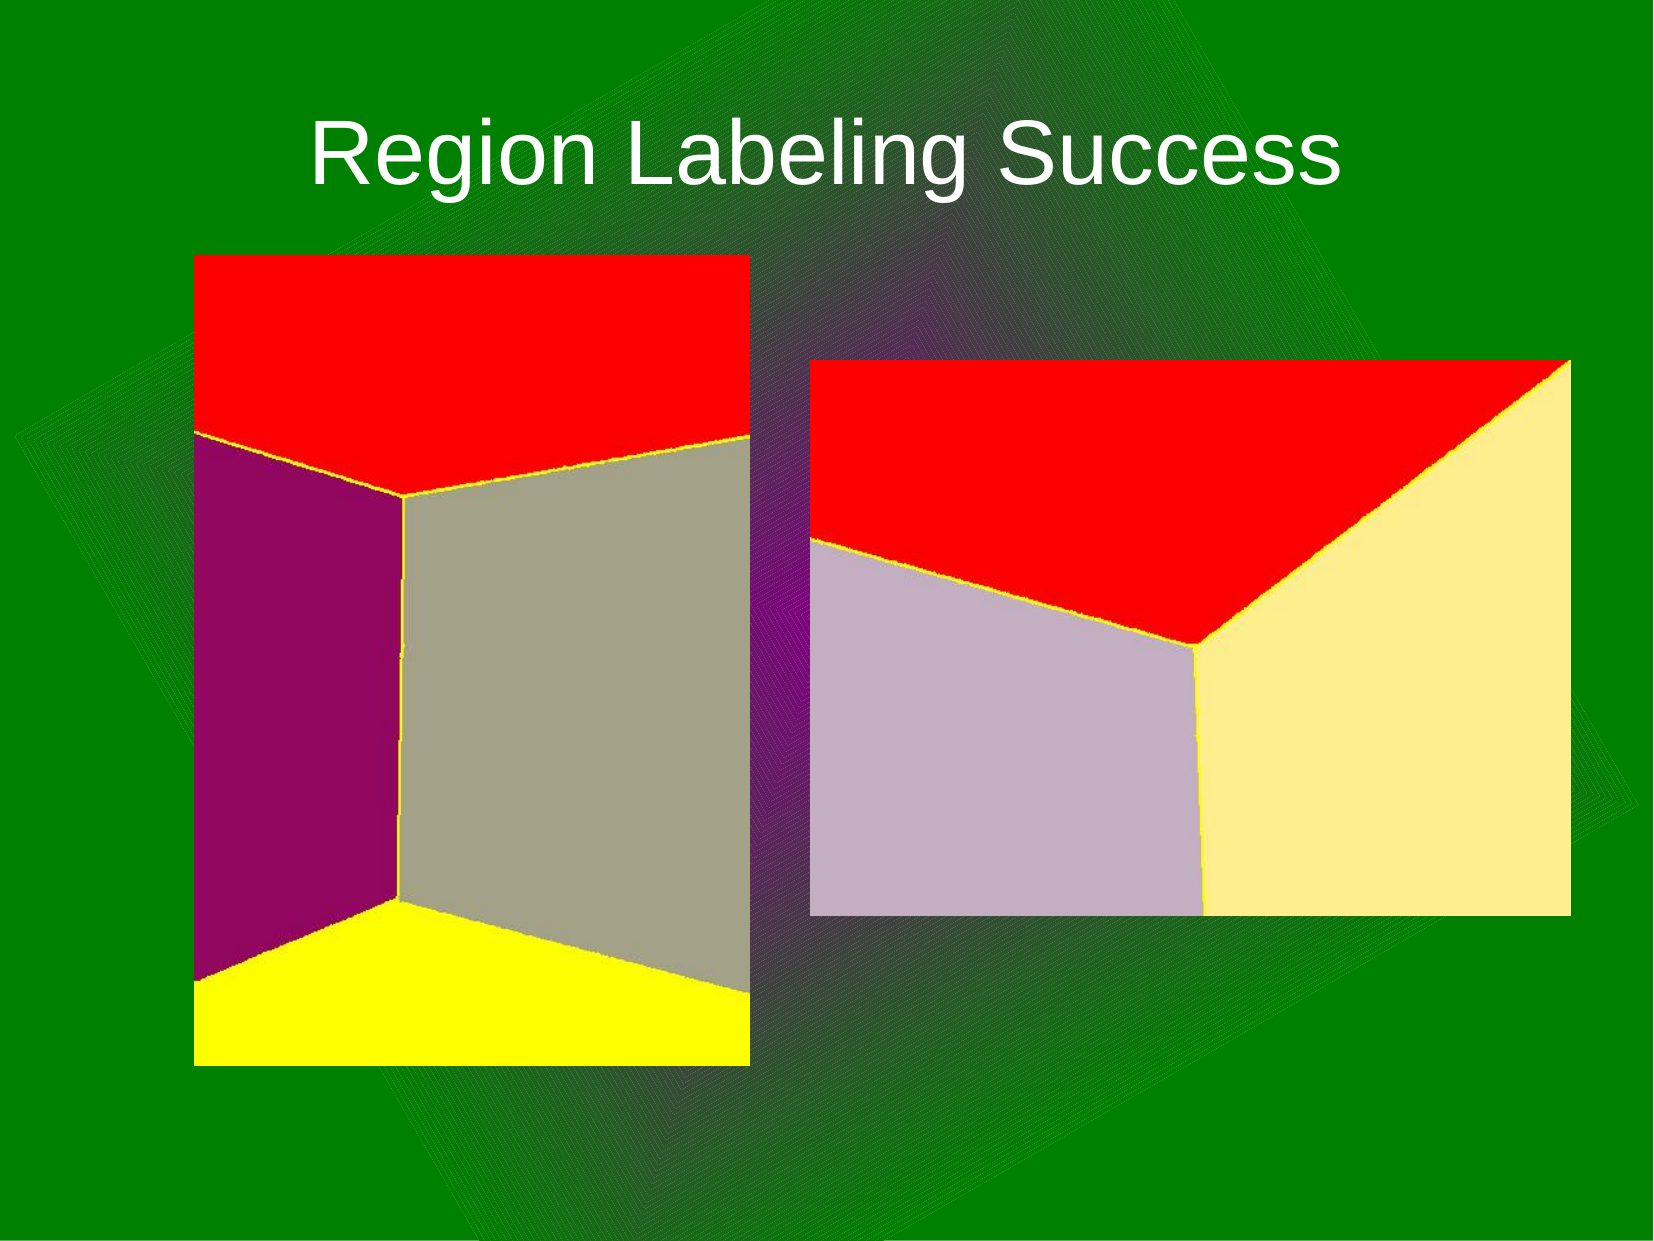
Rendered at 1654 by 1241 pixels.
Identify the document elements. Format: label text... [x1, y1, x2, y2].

title Region Labeling Success [82, 49, 1571, 257]
picture [810, 360, 1571, 916]
picture [194, 255, 750, 1066]
